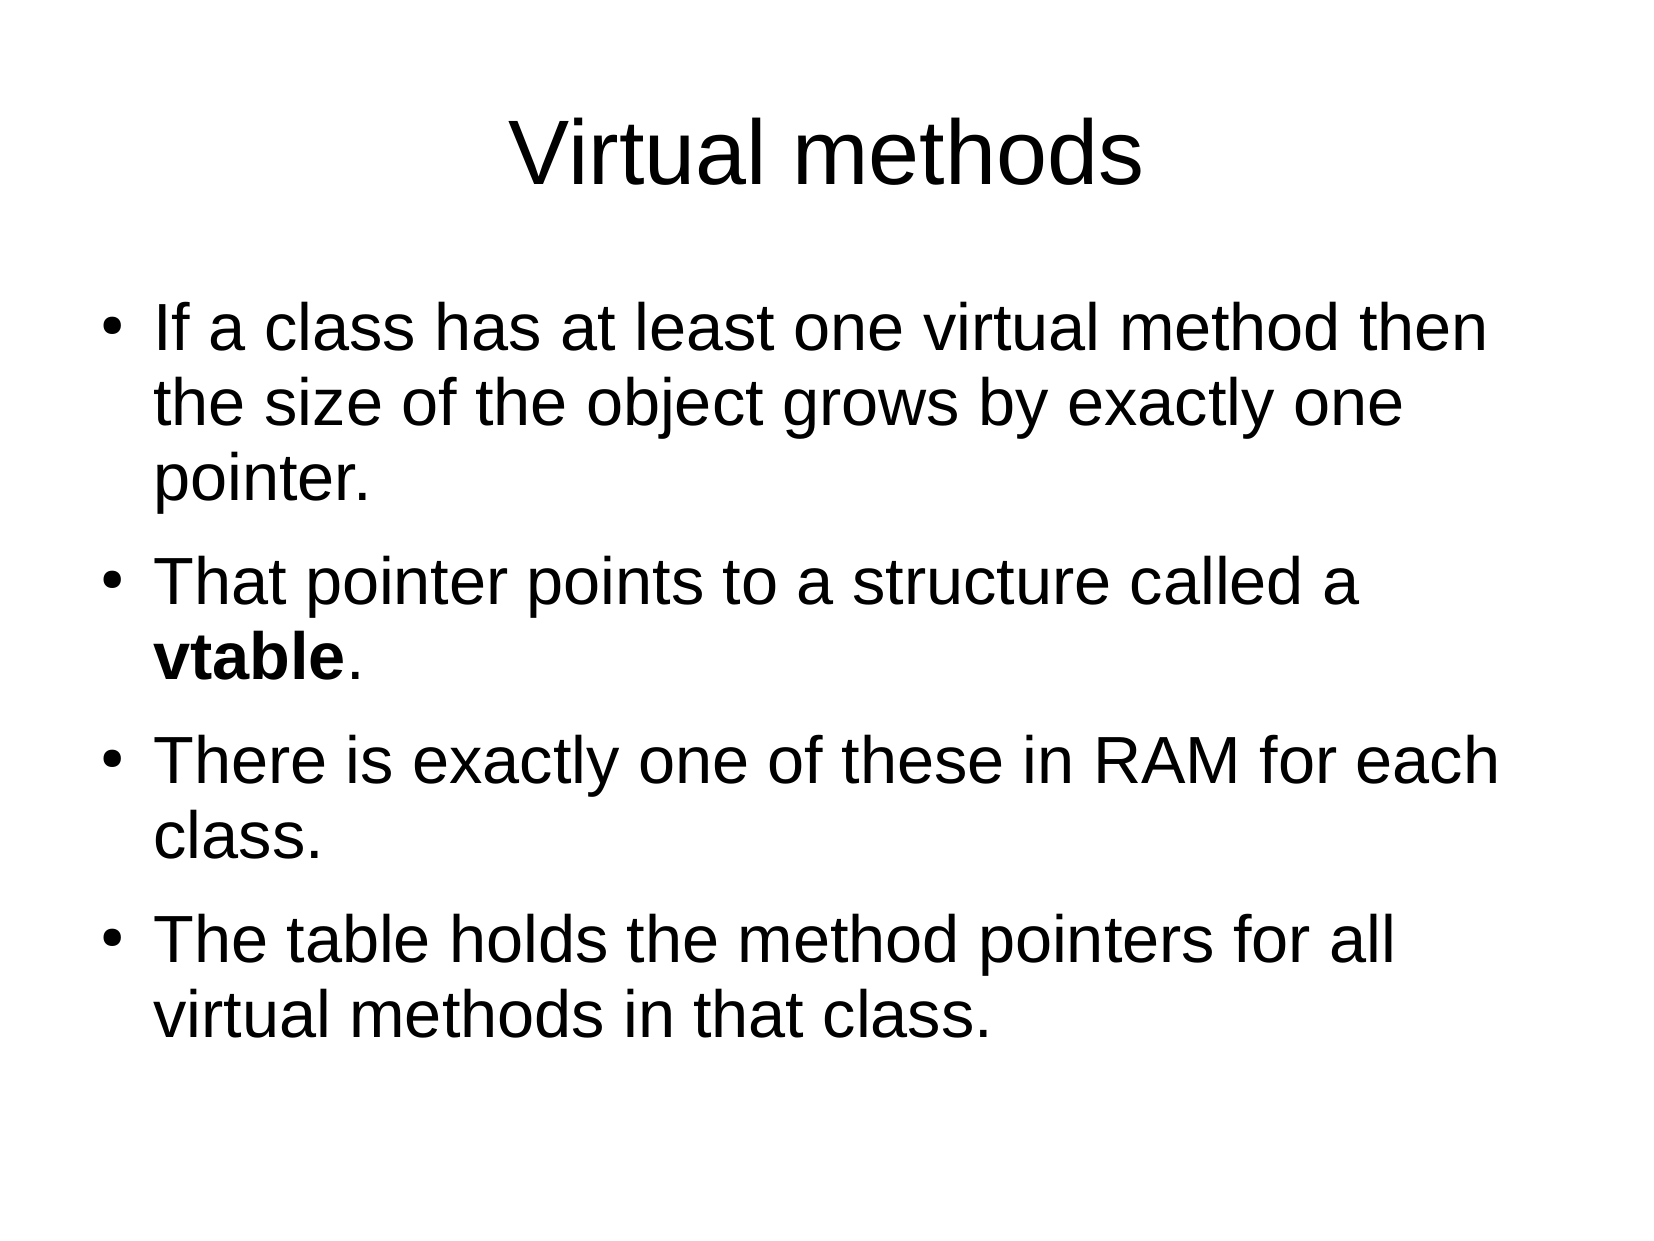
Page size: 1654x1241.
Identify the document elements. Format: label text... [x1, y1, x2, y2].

title Virtual methods [82, 49, 1571, 257]
list If a class has at least one virtual method then the size of the object grows by exactly one pointer. That pointer points to a structure called a vtable. There is exactly one of these in RAM for each class. The table holds the method pointers for all virtual methods in that class. [82, 290, 1571, 1109]
